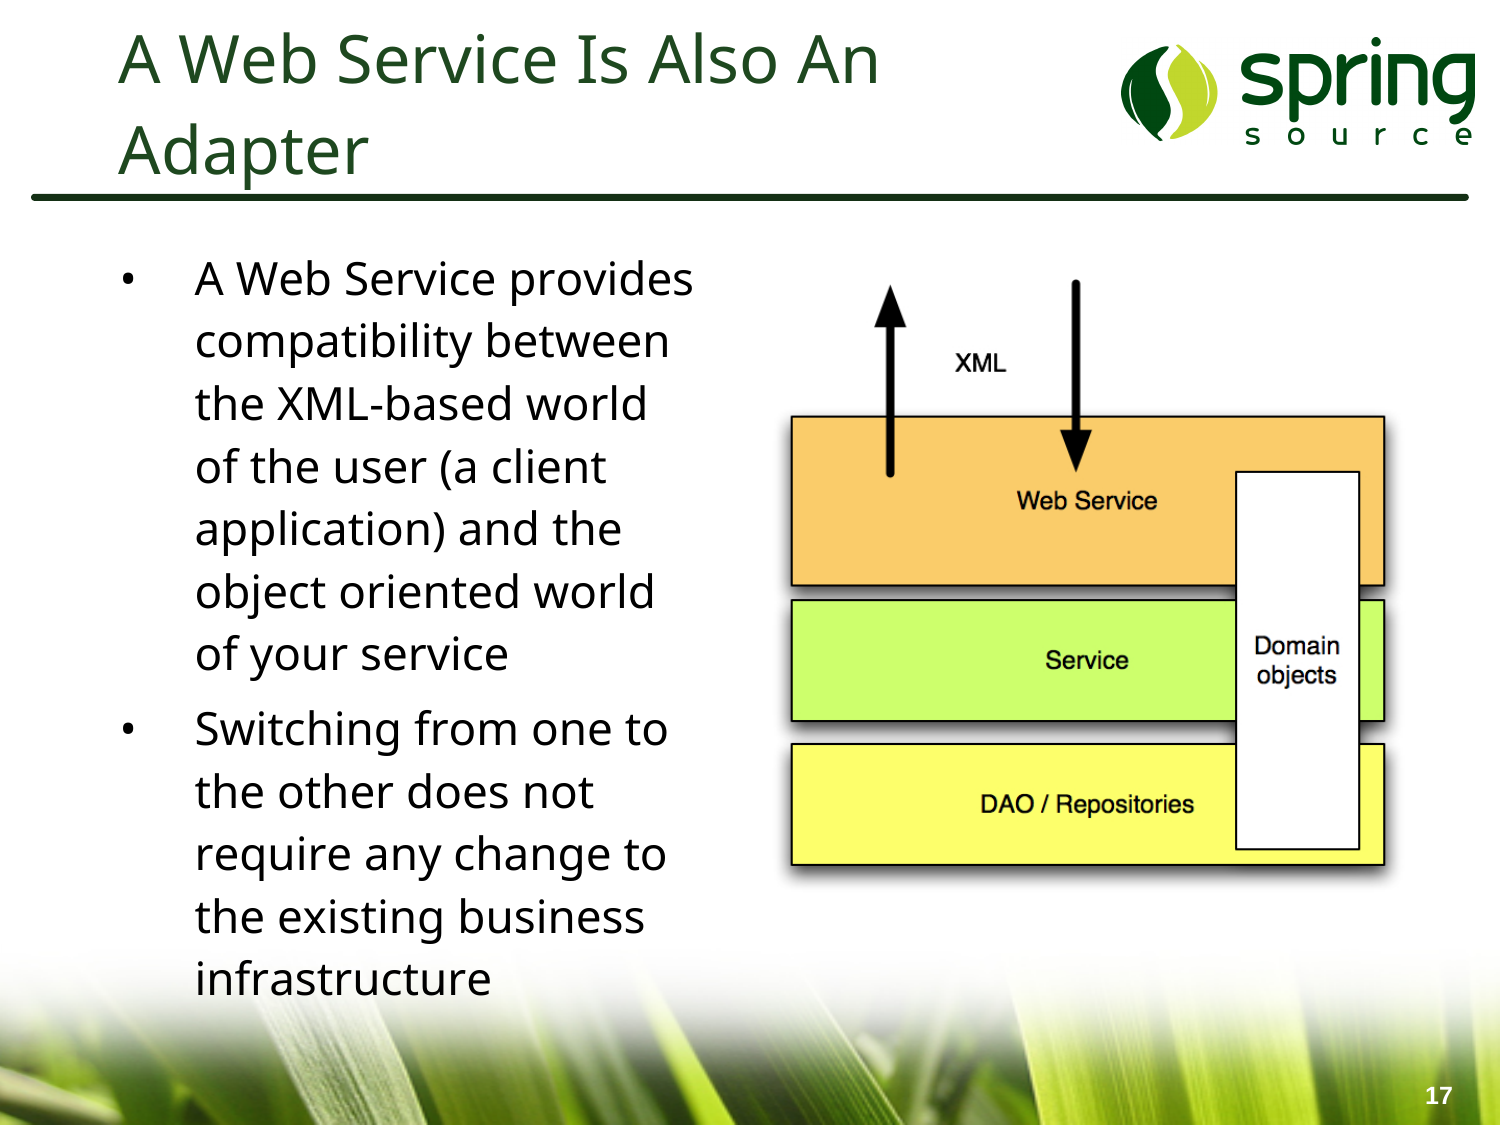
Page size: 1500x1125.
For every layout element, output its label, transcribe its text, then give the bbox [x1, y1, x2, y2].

picture [1136, 37, 1475, 145]
picture [0, 944, 1500, 1125]
picture [750, 254, 1426, 915]
list A Web Service provides compatibility between the XML-based world of the user (a client application) and the object oriented world of your service Switching from one to the other does not require any change to the existing business infrastructure [104, 238, 718, 989]
title A Web Service Is Also An Adapter [103, 14, 1136, 193]
